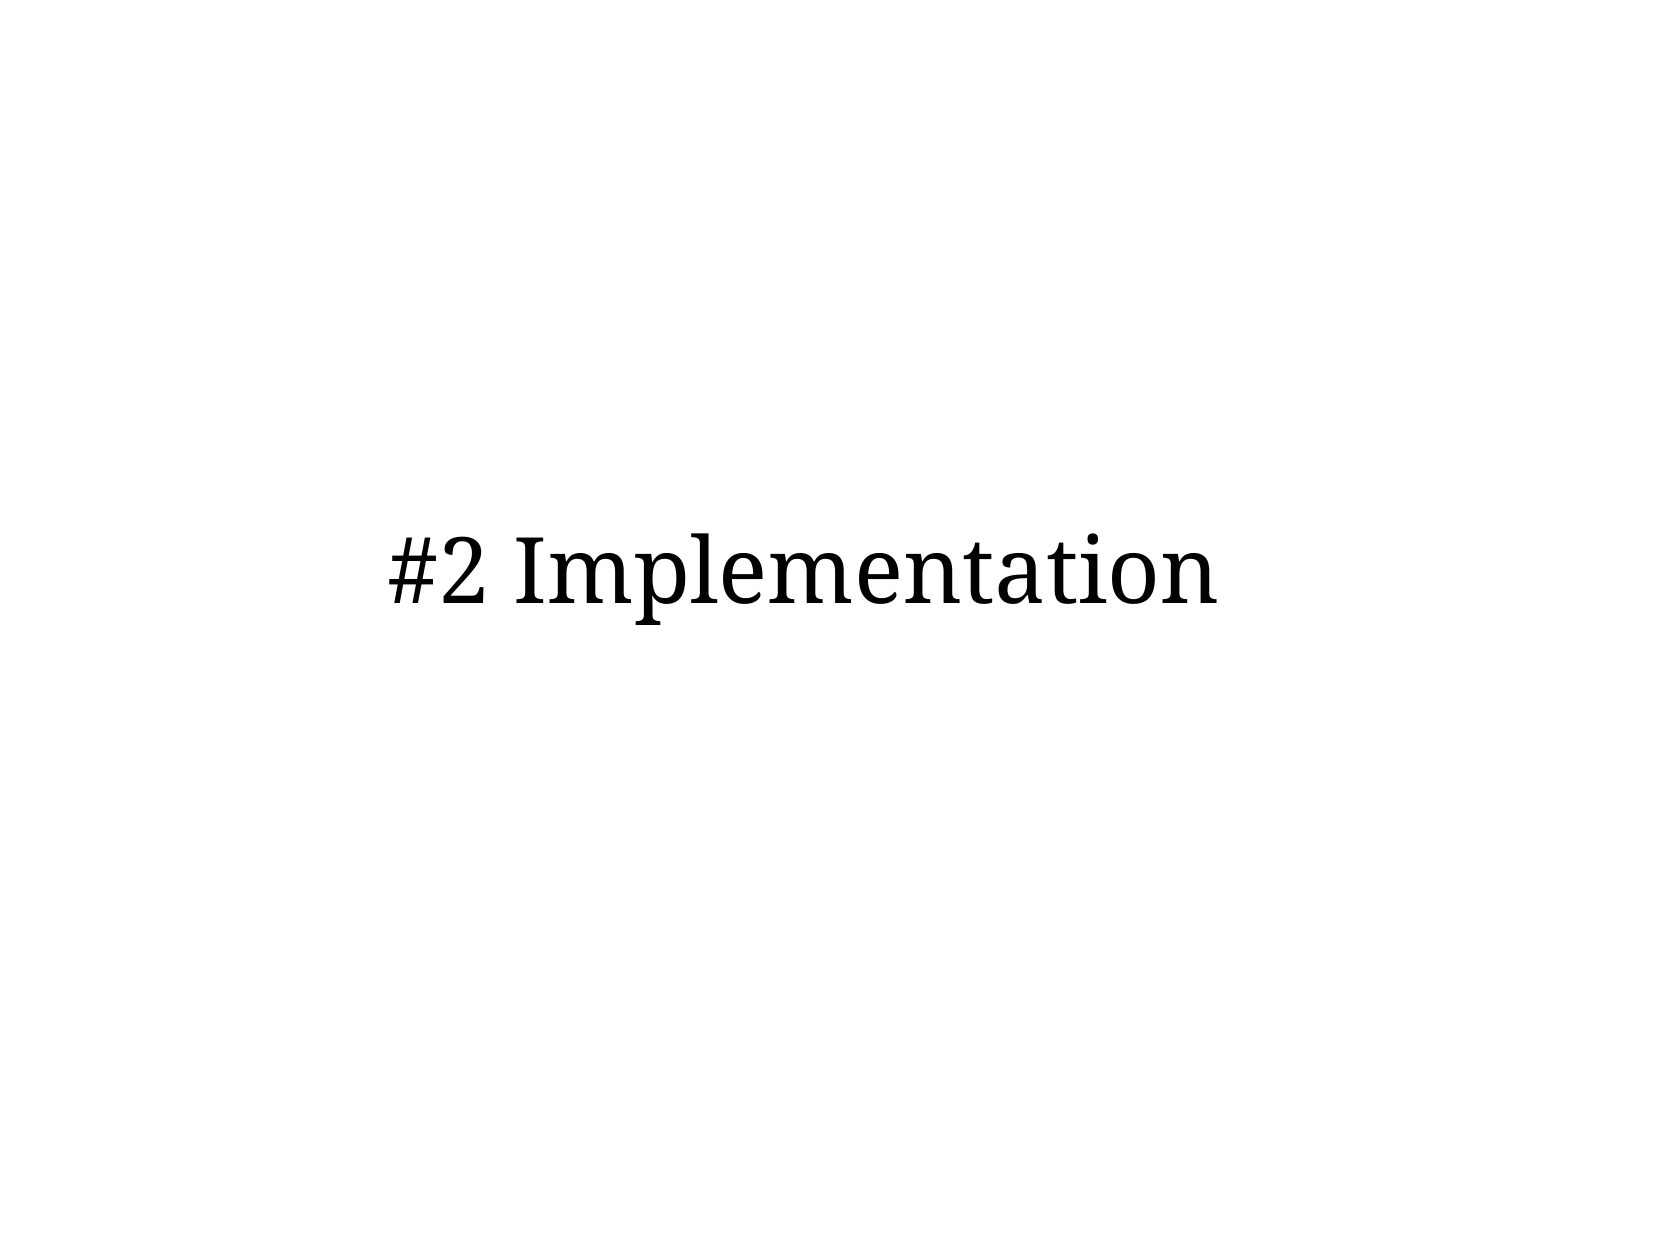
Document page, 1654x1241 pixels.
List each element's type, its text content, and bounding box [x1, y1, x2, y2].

title #2 Implementation [60, 388, 1549, 749]
